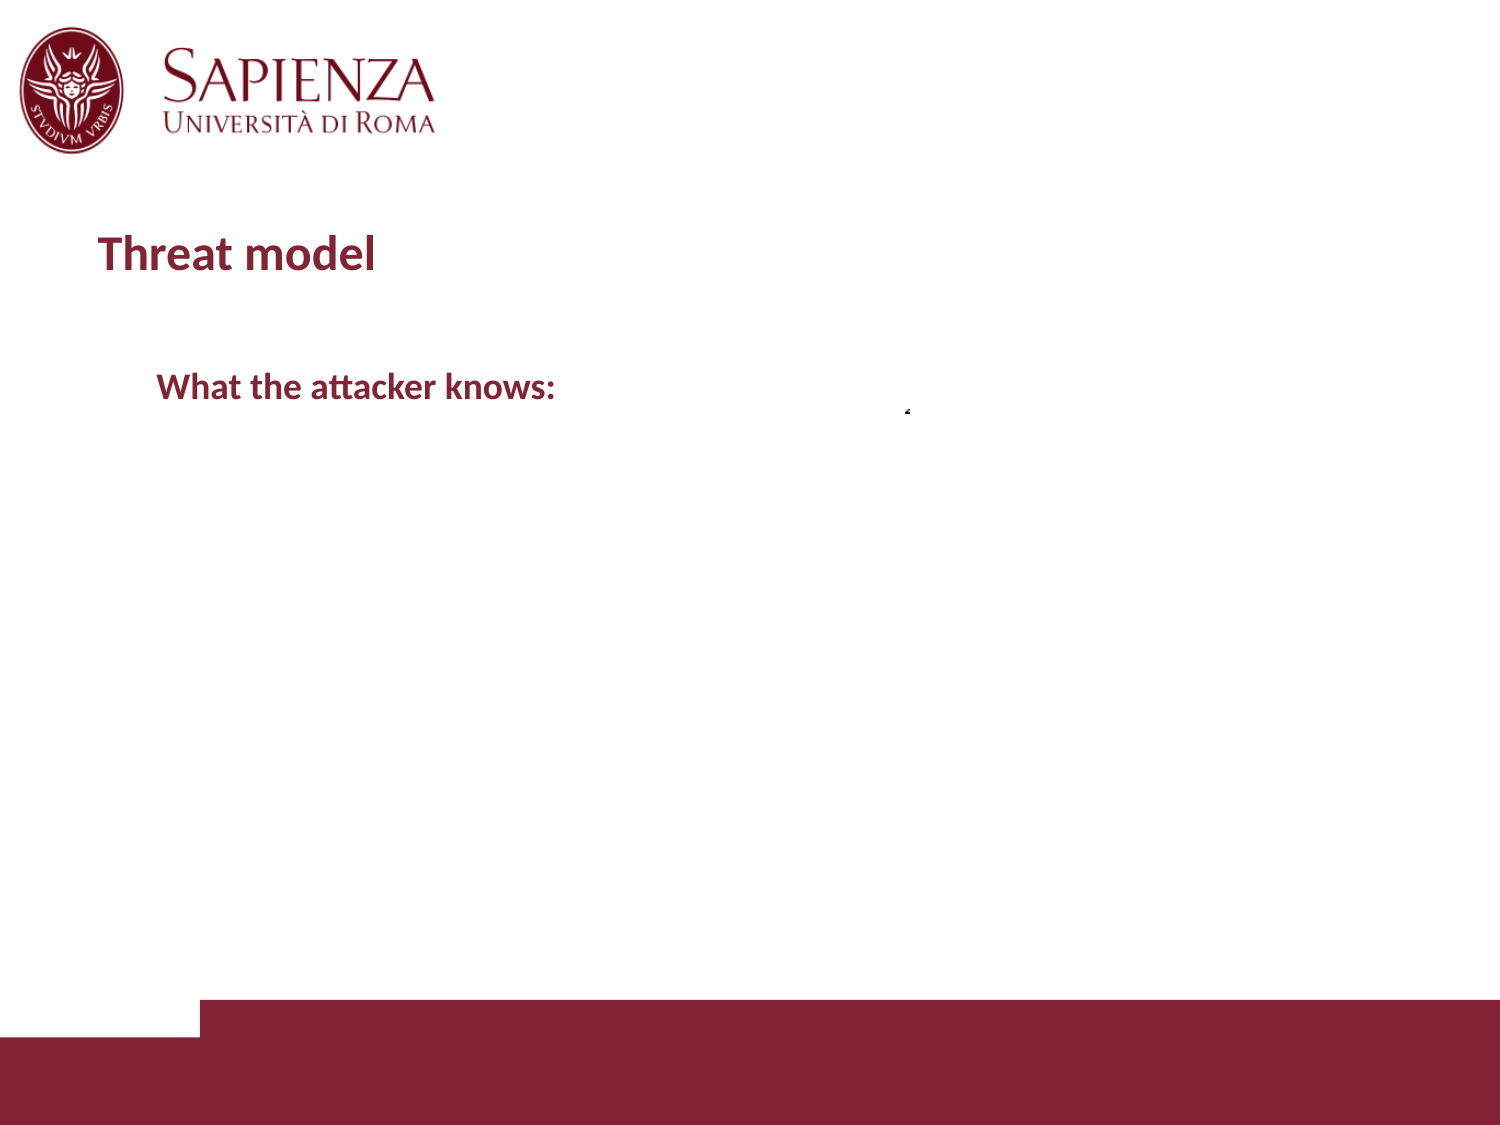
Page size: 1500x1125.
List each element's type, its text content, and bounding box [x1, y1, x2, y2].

text_box Threat model [82, 212, 1300, 296]
text_box What the attacker knows: [141, 354, 1359, 437]
